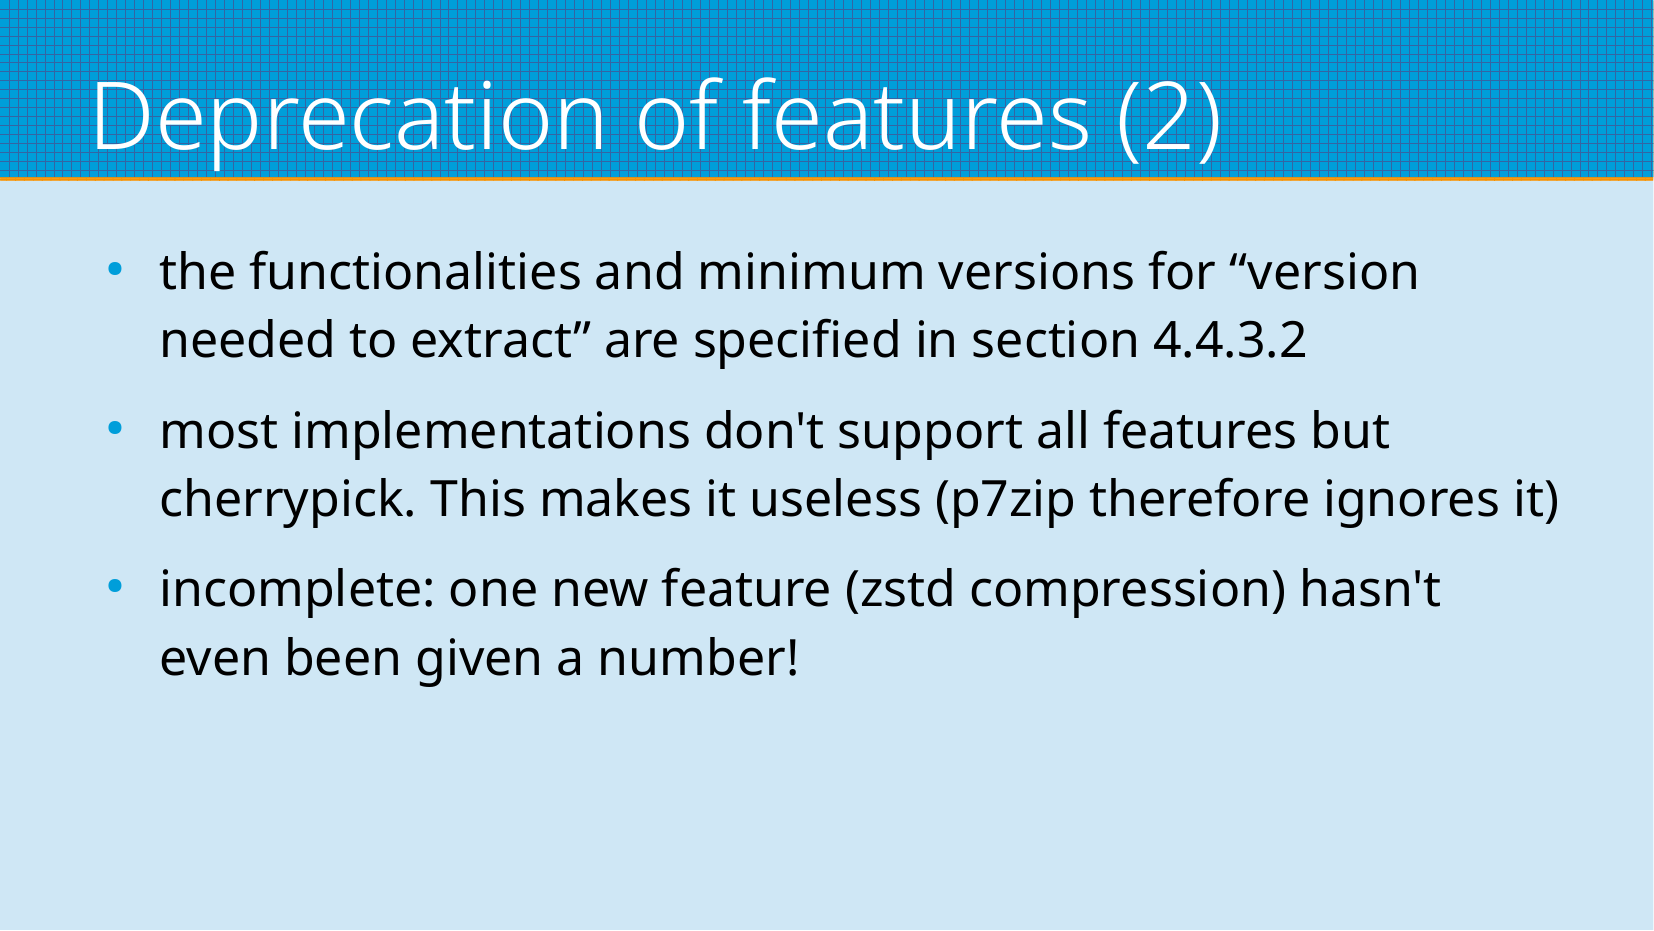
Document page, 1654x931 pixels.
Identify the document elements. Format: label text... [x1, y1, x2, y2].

title Deprecation of features (2) [88, 14, 1565, 178]
list the functionalities and minimum versions for “version needed to extract” are specified in section 4.4.3.2 most implementations don't support all features but cherrypick. This makes it useless (p7zip therefore ignores it) incomplete: one new feature (zstd compression) hasn't even been given a number! [88, 236, 1565, 813]
